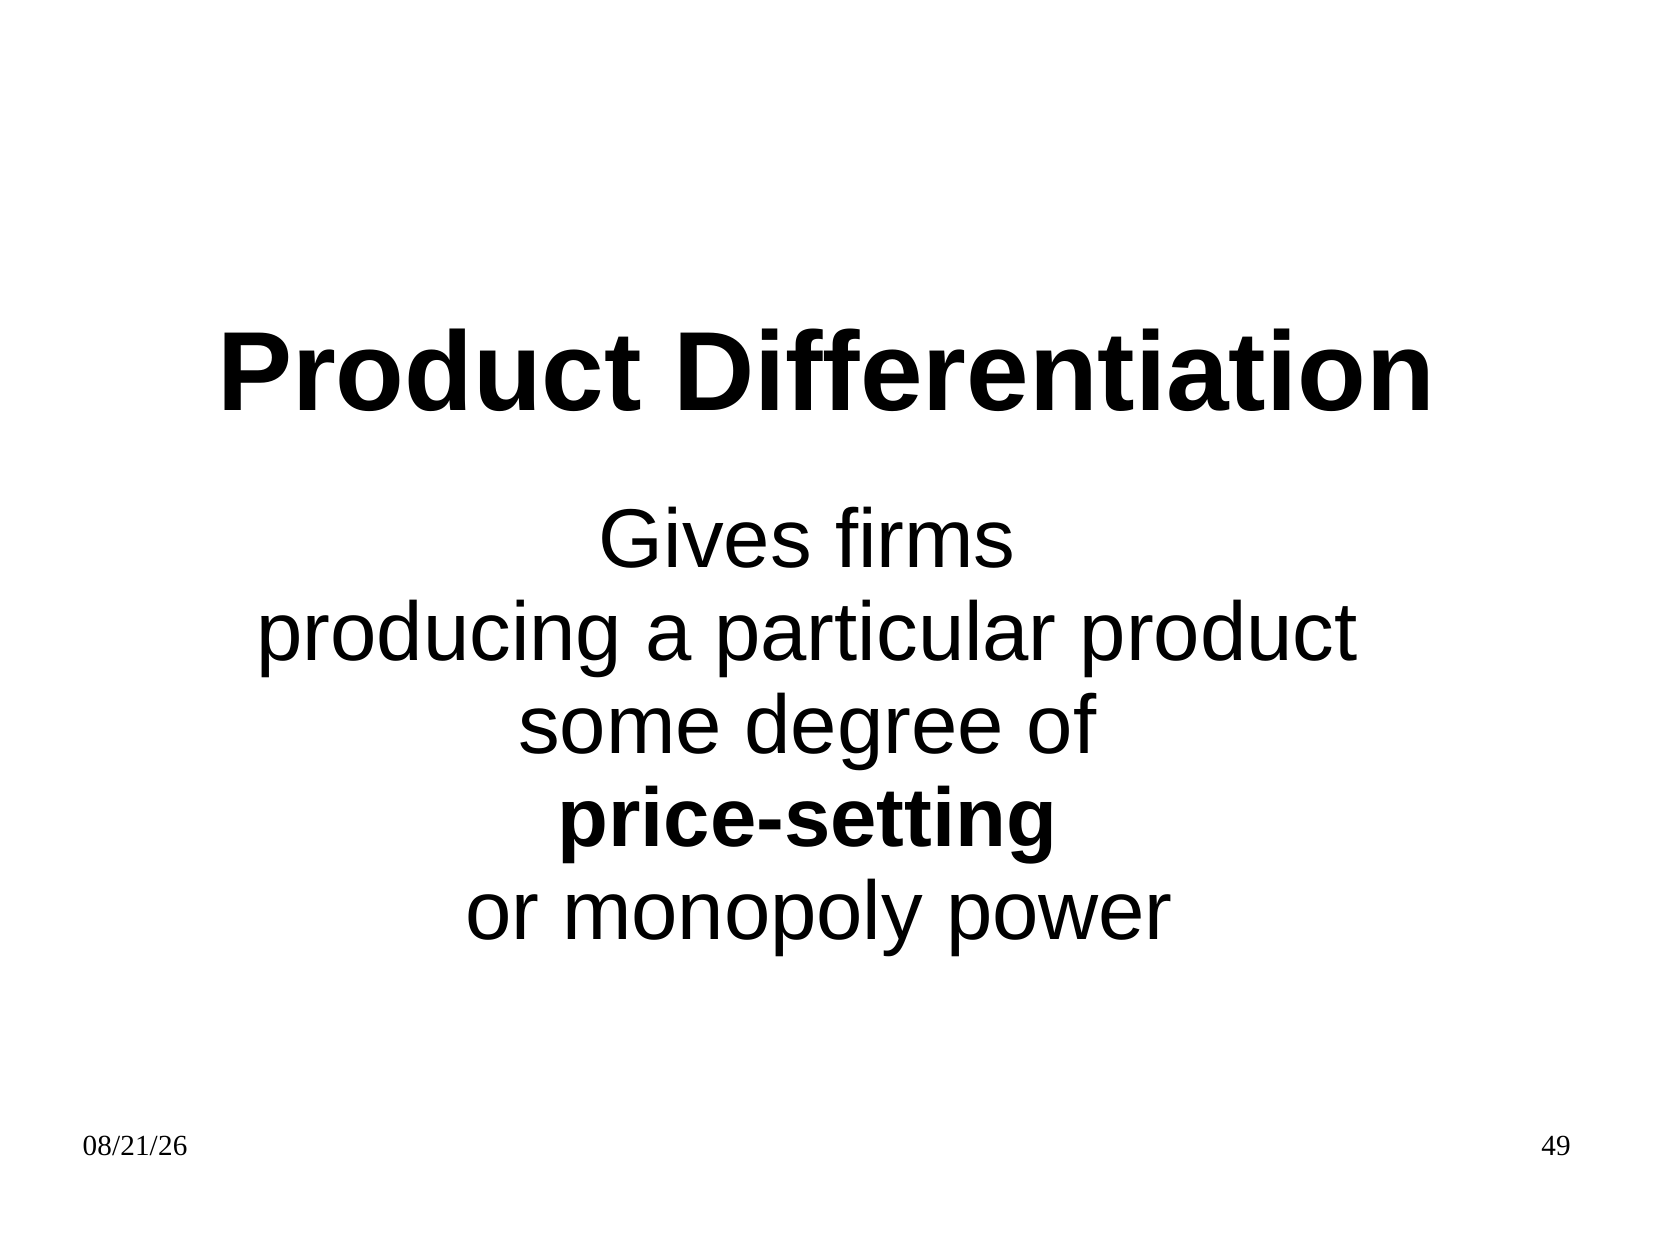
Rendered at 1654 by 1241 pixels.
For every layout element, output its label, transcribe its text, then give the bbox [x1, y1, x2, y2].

title Product Differentiation [82, 267, 1571, 476]
subtitle Gives firms producing a particular product some degree of price-setting or monopoly power [75, 491, 1564, 957]
